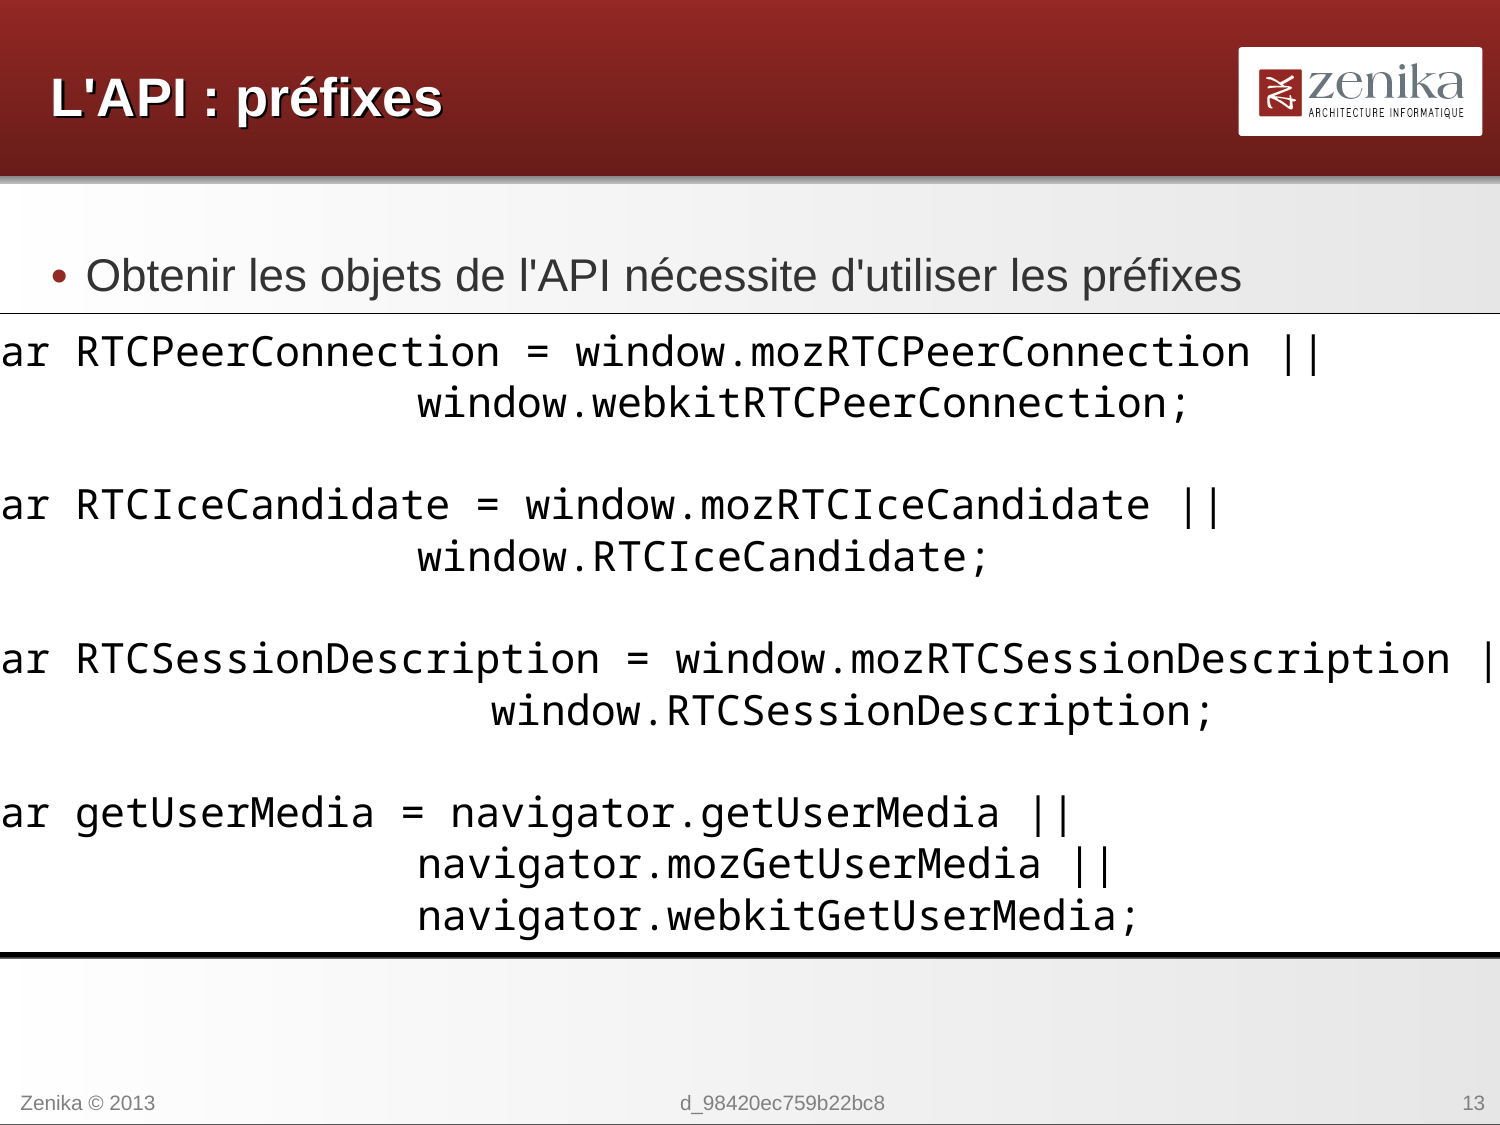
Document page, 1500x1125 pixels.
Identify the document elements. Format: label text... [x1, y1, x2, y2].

picture [1257, 58, 1464, 125]
title L'API : préfixes [50, 15, 1206, 180]
list Obtenir les objets de l'API nécessite d'utiliser les préfixes [50, 249, 1435, 313]
text_box var RTCPeerConnection = window.mozRTCPeerConnection || window.webkitRTCPeerConnection; var RTCIceCandidate = window.mozRTCIceCandidate || window.RTCIceCandidate; var RTCSessionDescription = window.mozRTCSessionDescription || window.RTCSessionDescription; var getUserMedia = navigator.getUserMedia || navigator.mozGetUserMedia || navigator.webkitGetUserMedia; [0, 313, 1500, 953]
